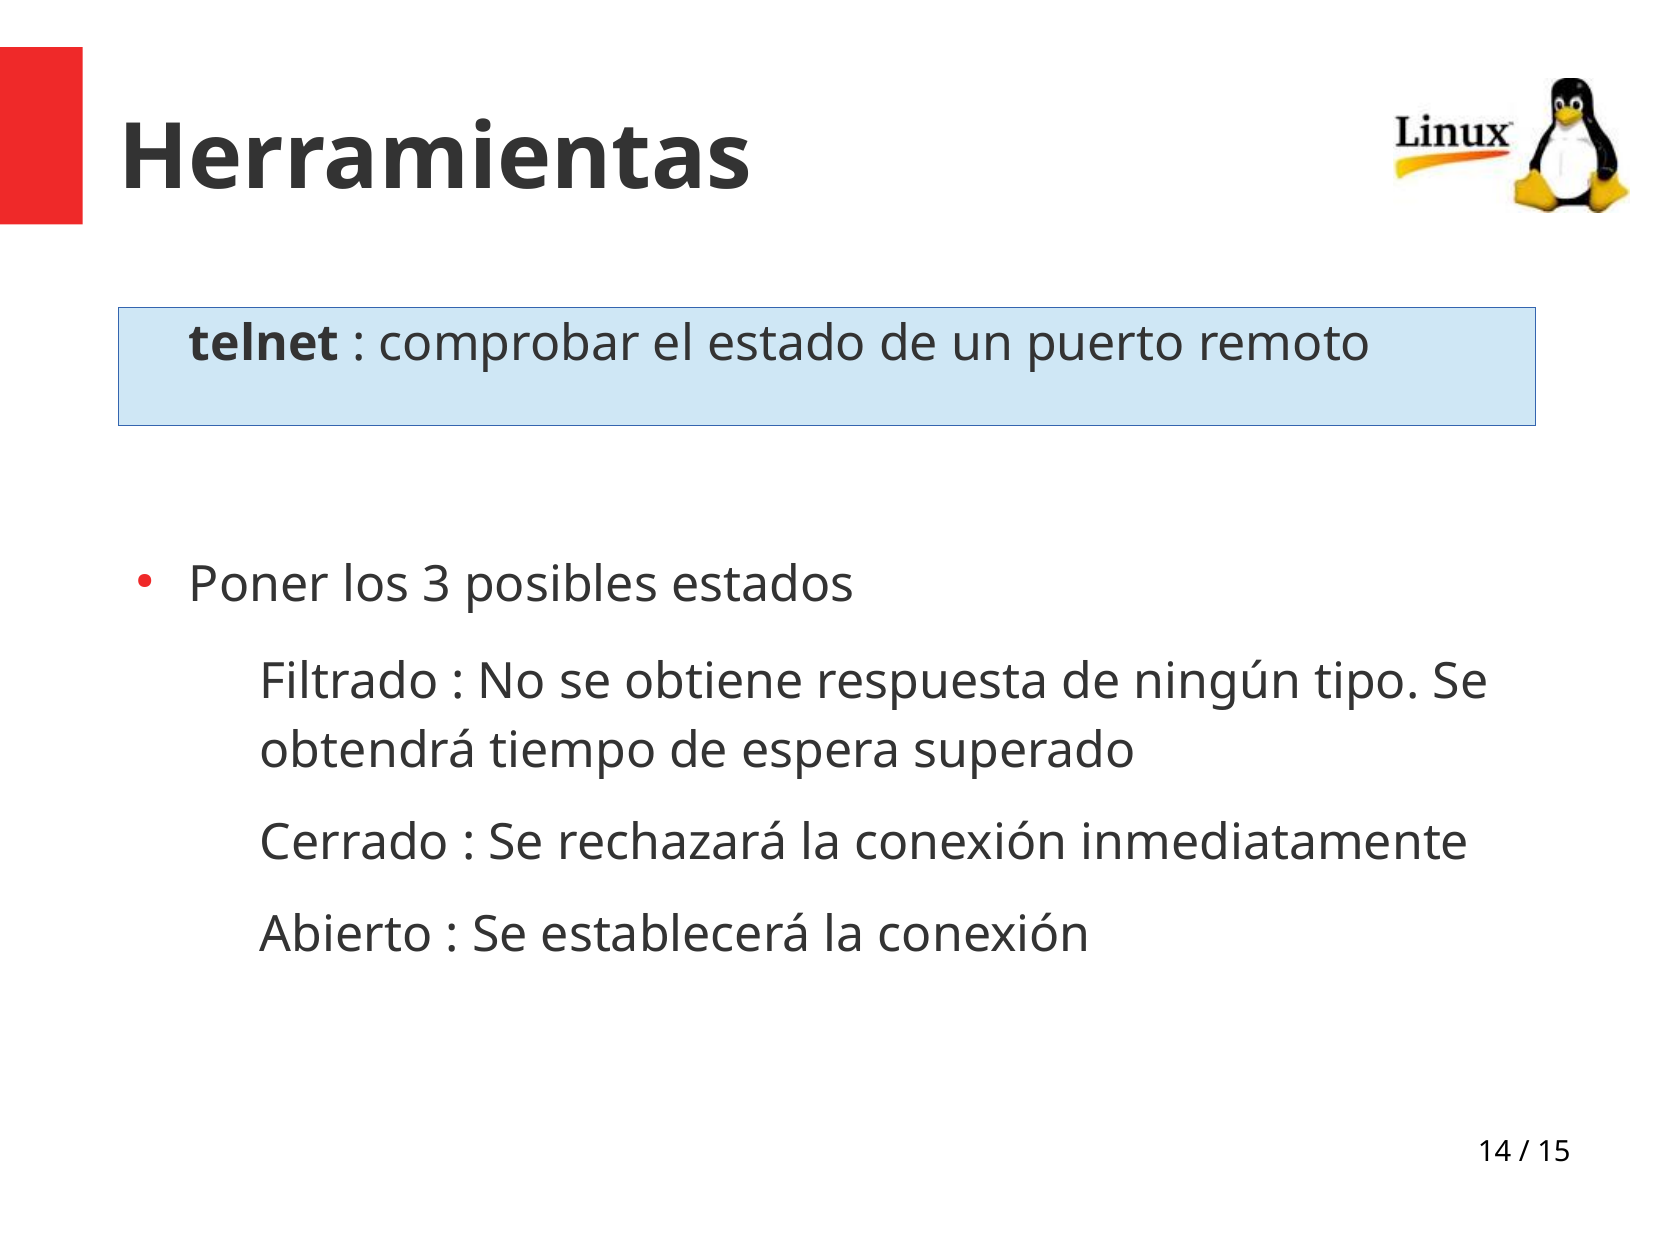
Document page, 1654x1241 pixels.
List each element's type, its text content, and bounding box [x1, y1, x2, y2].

title Herramientas [118, 49, 1571, 257]
list Poner los 3 posibles estados Filtrado : No se obtiene respuesta de ningún tipo. Se obtendrá tiempo de espera superado Cerrado : Se rechazará la conexión inmediatamente Abierto : Se establecerá la conexión [118, 547, 1536, 1016]
list telnet : comprobar el estado de un puerto remoto [118, 307, 1536, 426]
picture [1393, 78, 1630, 213]
